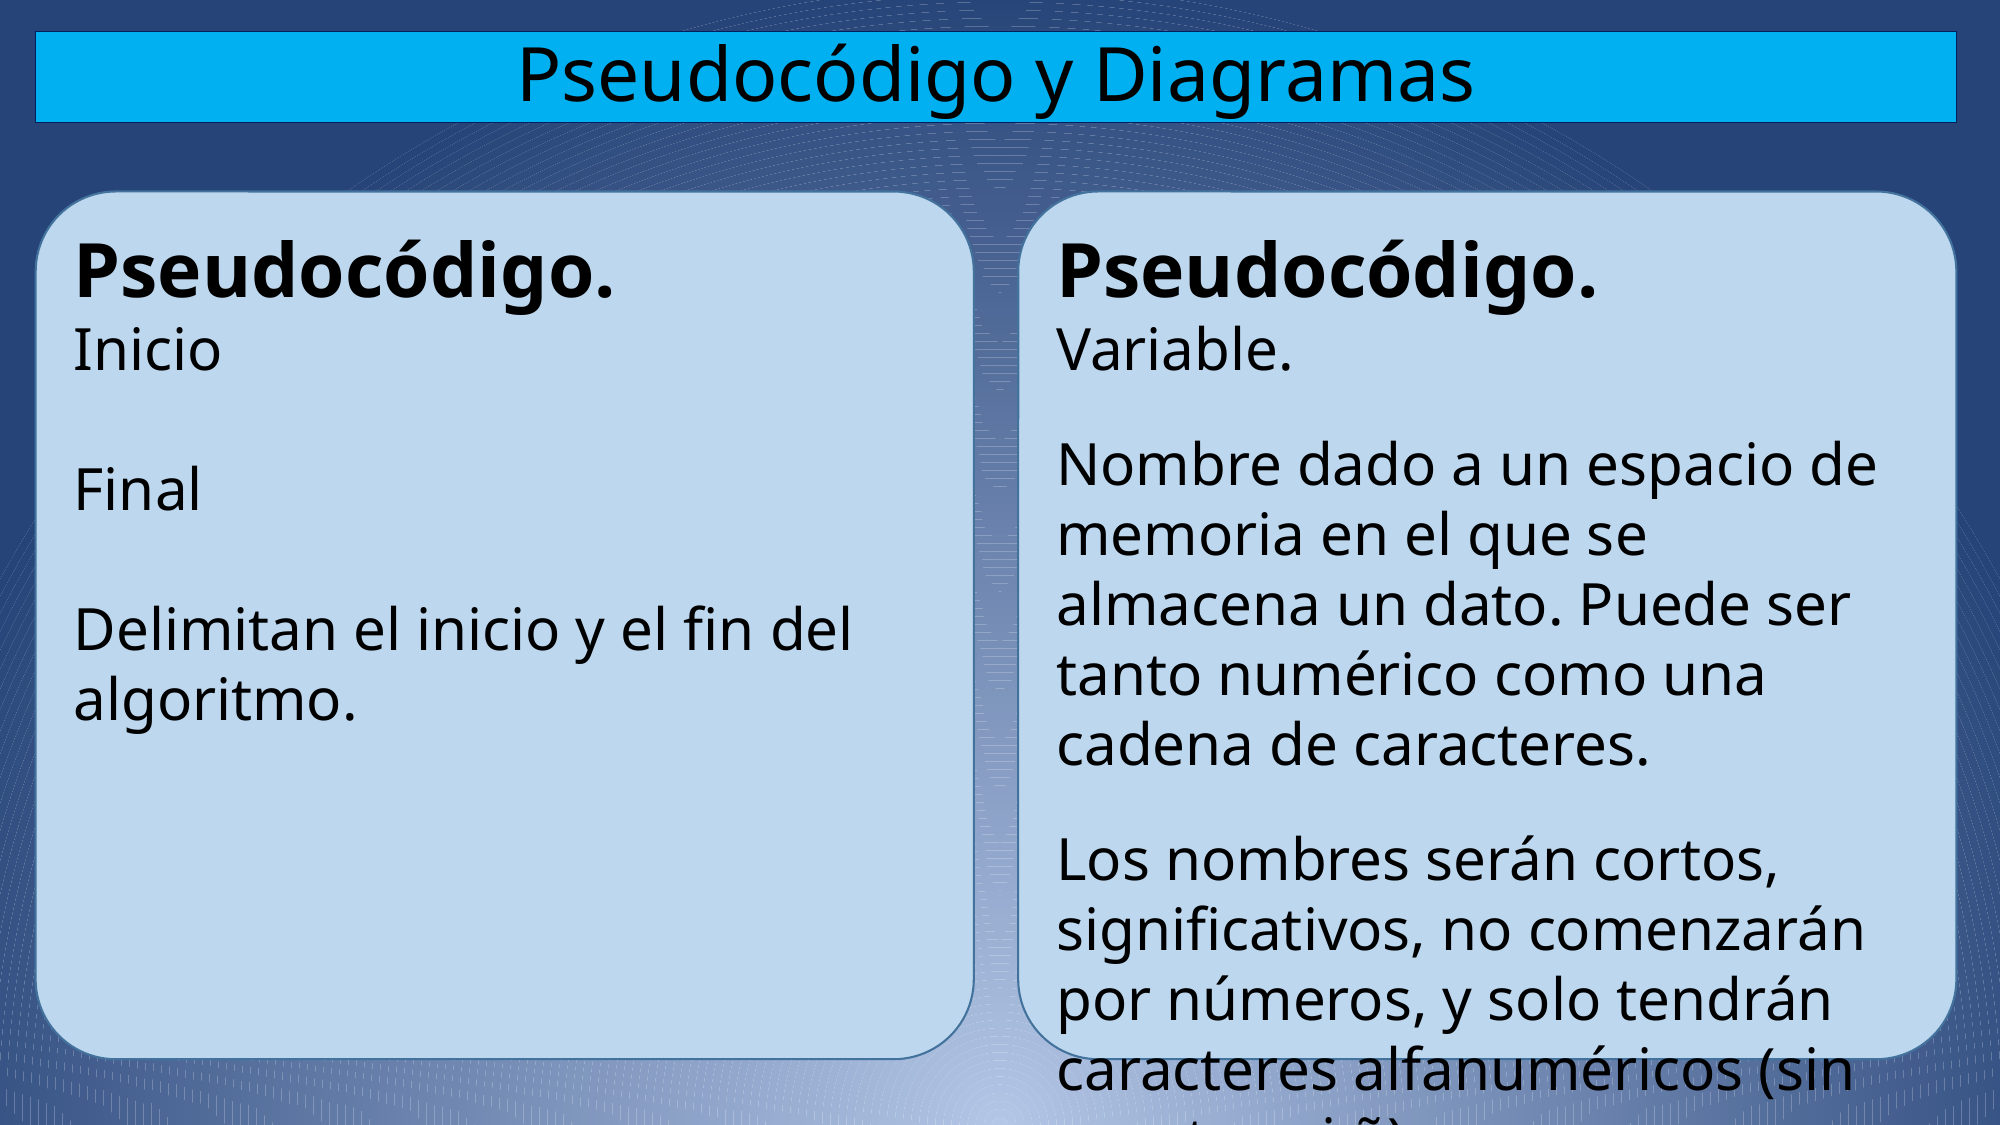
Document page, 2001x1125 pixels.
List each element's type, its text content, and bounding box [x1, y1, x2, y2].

title Pseudocódigo y Diagramas [35, 31, 1957, 123]
text_box Pseudocódigo. Variable. Nombre dado a un espacio de memoria en el que se almacena un dato. Puede ser tanto numérico como una cadena de caracteres. Los nombres serán cortos, significativos, no comenzarán por números, y solo tendrán caracteres alfanuméricos (sin acentos ni ñ). [1018, 191, 1957, 1060]
text_box Pseudocódigo. Inicio Final Delimitan el inicio y el fin del algoritmo. [35, 191, 974, 1060]
